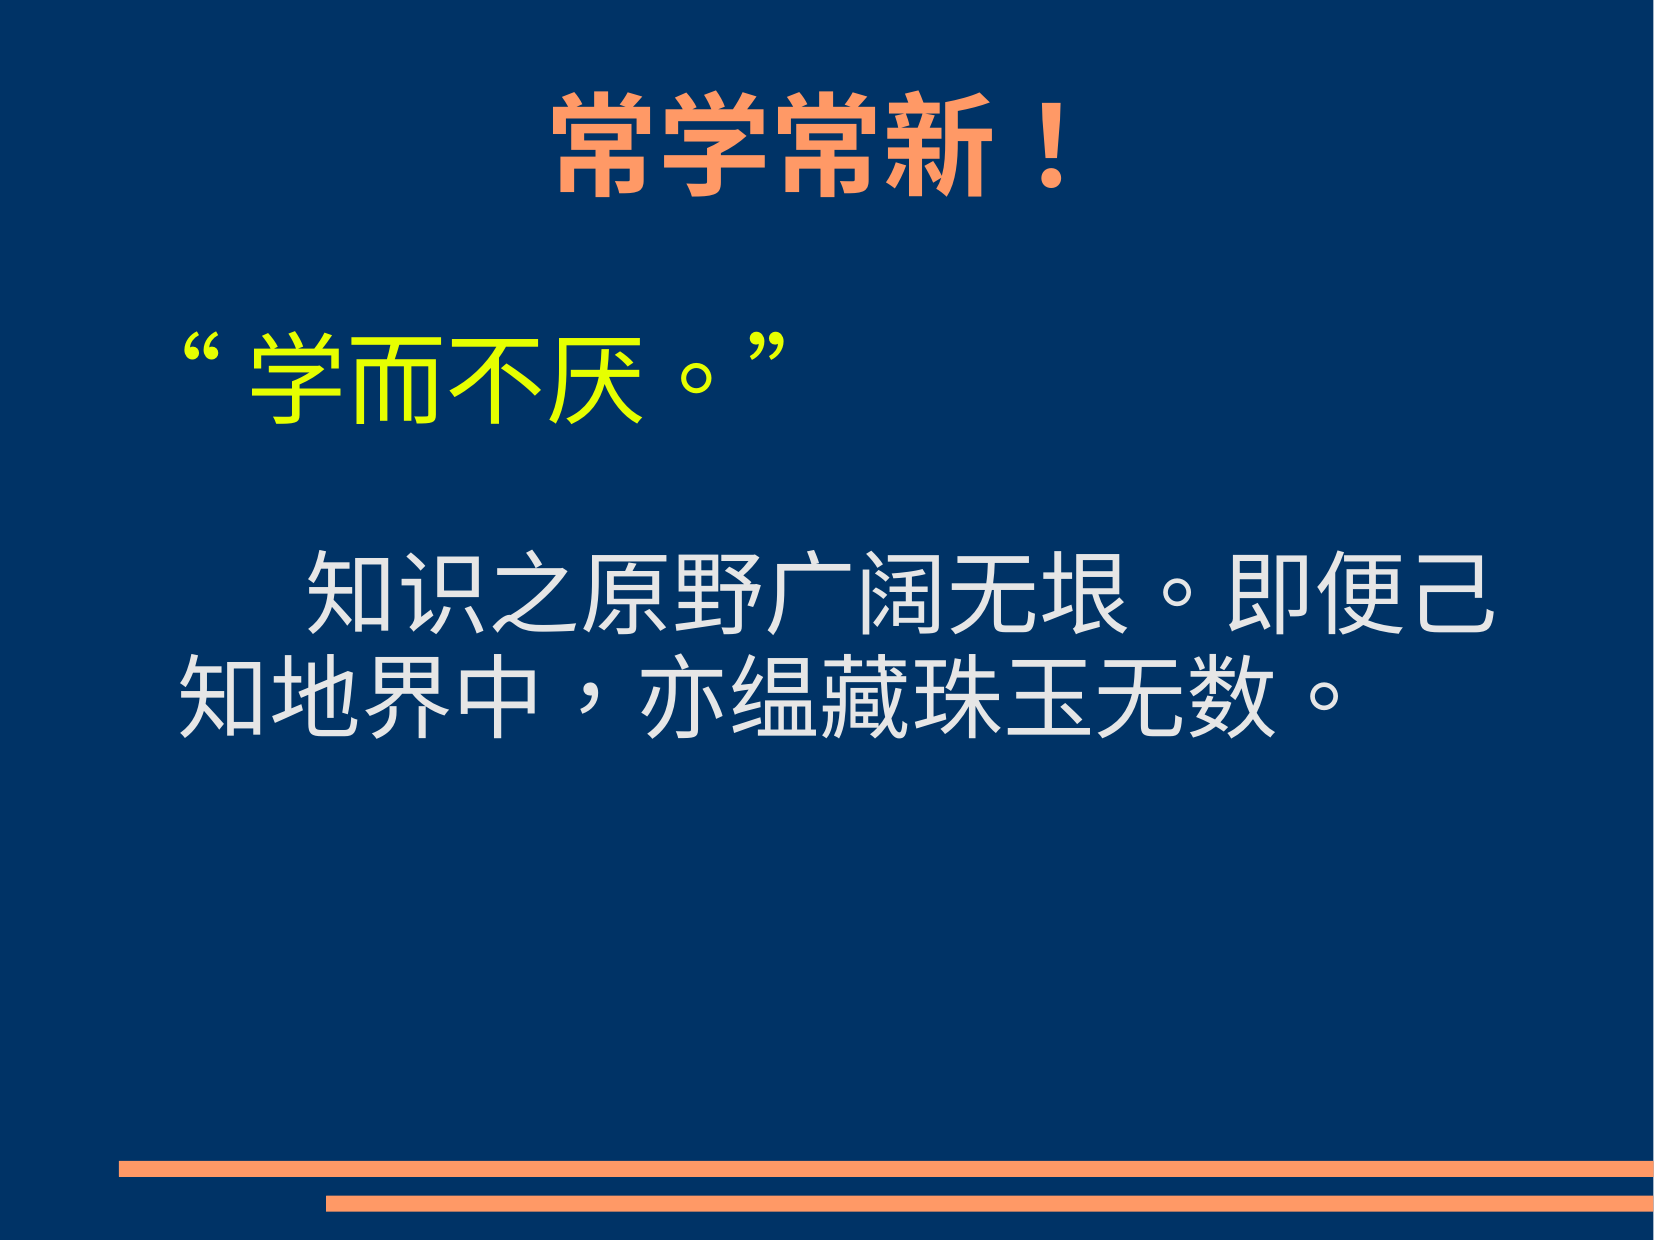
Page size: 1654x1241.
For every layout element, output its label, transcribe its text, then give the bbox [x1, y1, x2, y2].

list “学而不厌。” 知识之原野广阔无垠。即便己知地界中，亦缊藏珠玉无数。 [121, 322, 1560, 1132]
title 常学常新！ [121, 46, 1533, 253]
